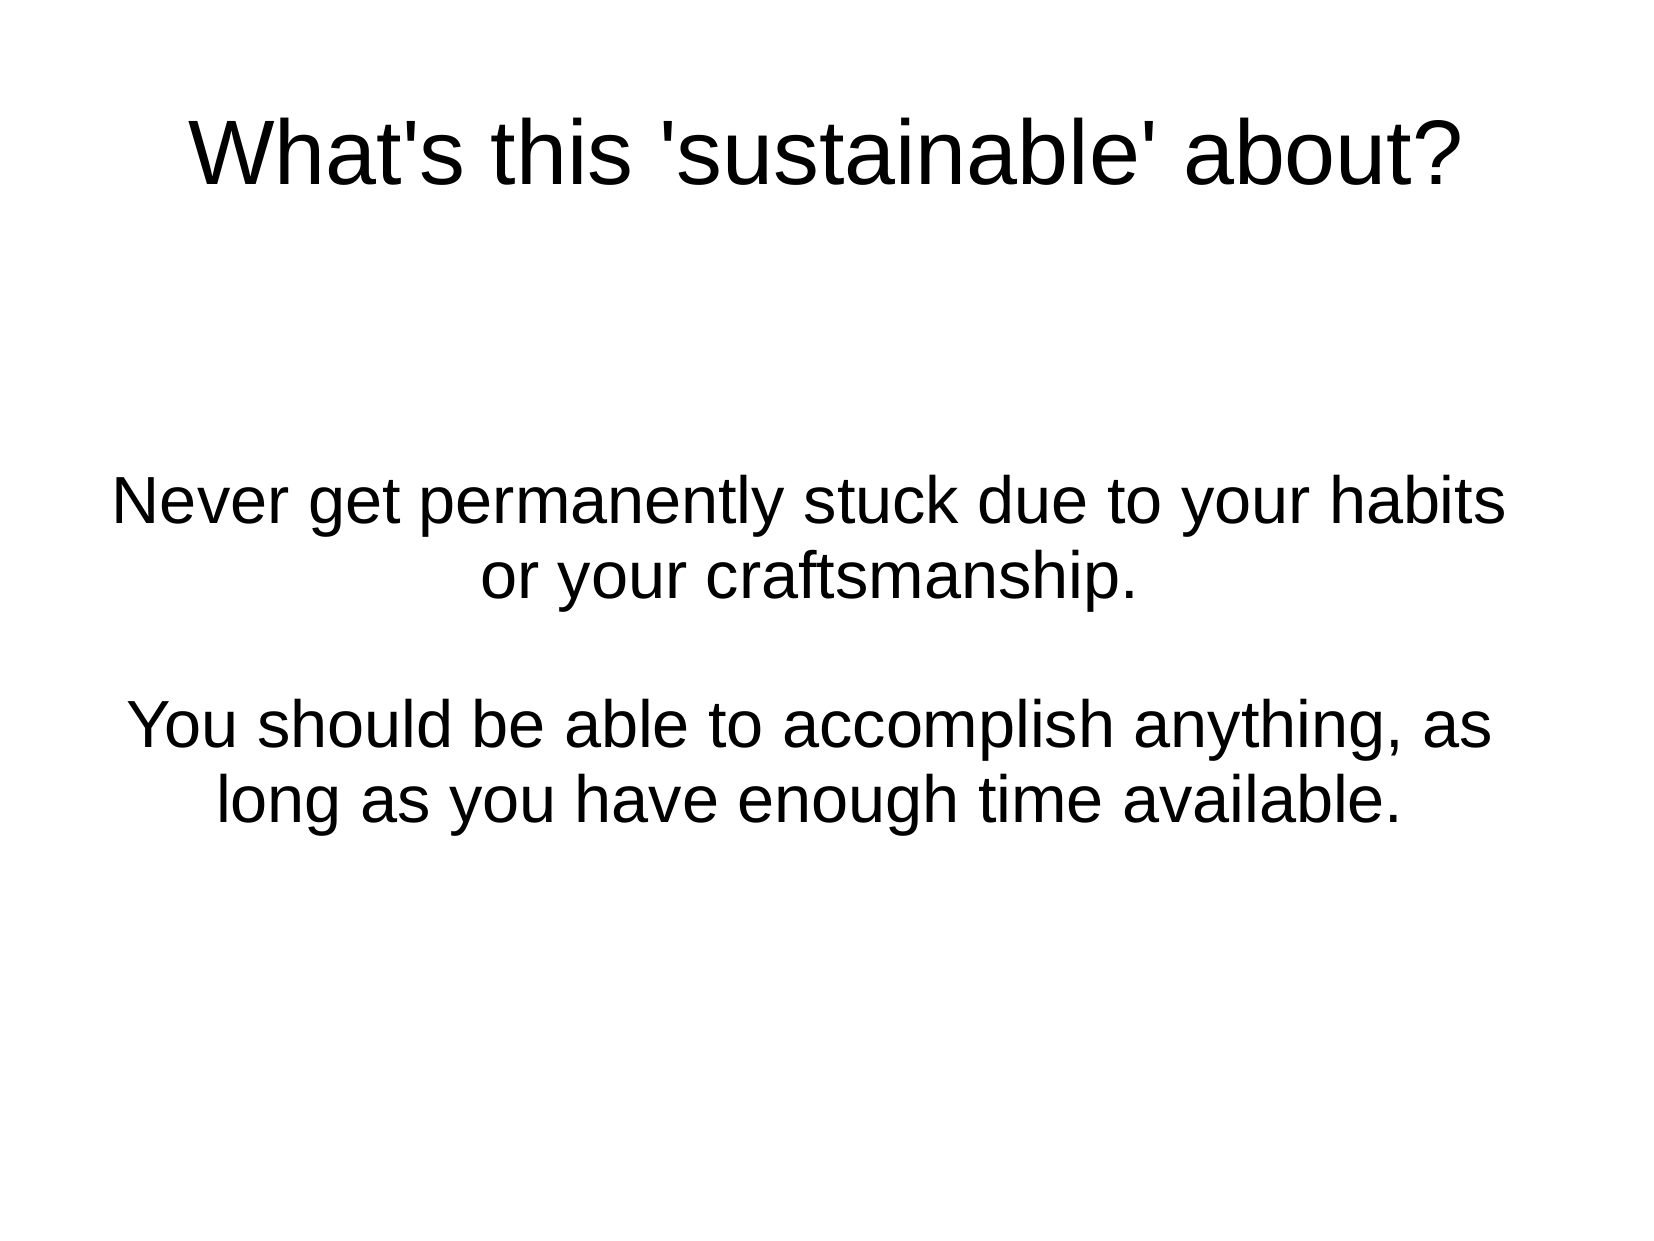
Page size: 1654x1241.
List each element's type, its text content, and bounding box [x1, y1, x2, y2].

subtitle Never get permanently stuck due to your habits or your craftsmanship. You should be able to accomplish anything, as long as you have enough time available. [82, 290, 1538, 1010]
title What's this 'sustainable' about? [82, 49, 1571, 257]
